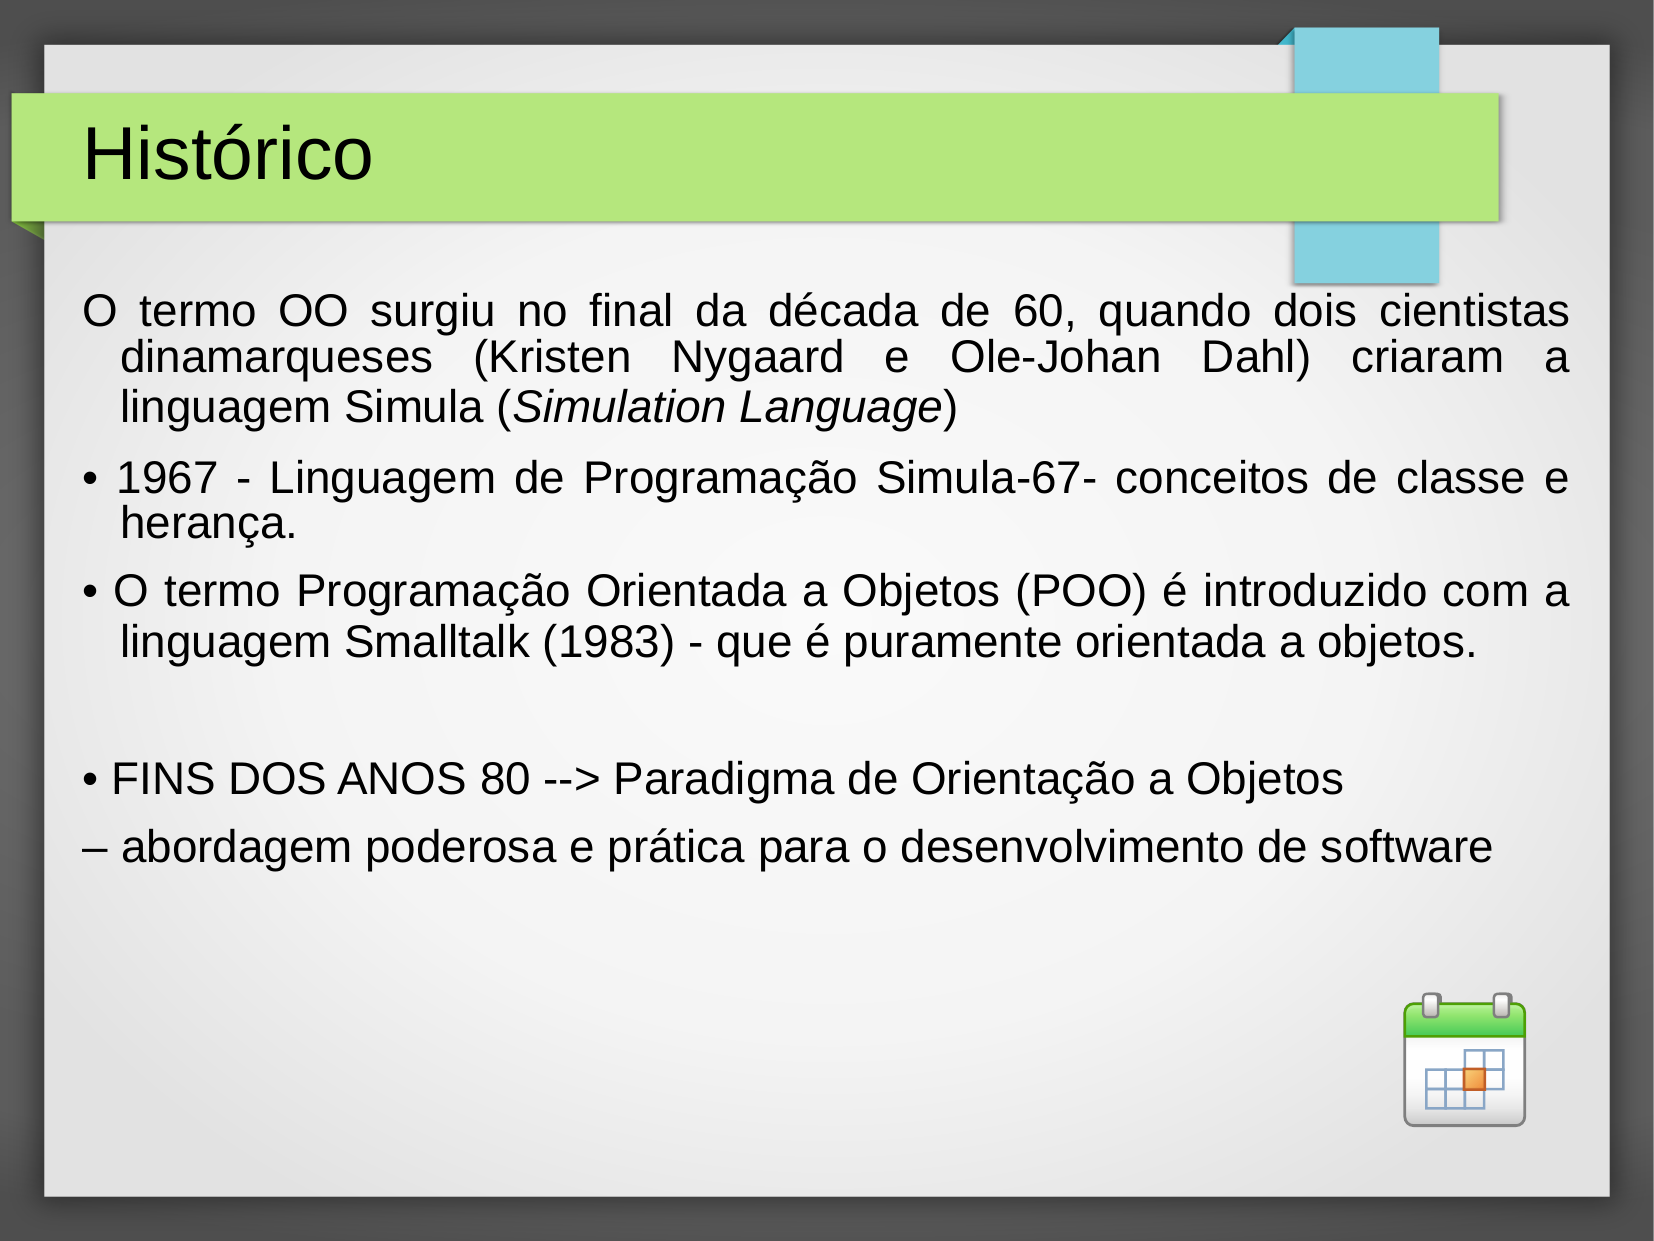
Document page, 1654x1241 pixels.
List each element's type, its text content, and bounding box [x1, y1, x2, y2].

title Histórico [82, 94, 1264, 213]
picture [0, 0, 1654, 1241]
list O termo OO surgiu no final da década de 60, quando dois cientistas dinamarqueses (Kristen Nygaard e Ole-Johan Dahl) criaram a linguagem Simula (Simulation Language)‏ • 1967 - Linguagem de Programação Simula-67- conceitos de classe e herança. • O termo Programação Orientada a Objetos (POO) é introduzido com a linguagem Smalltalk (1983)‏ - que é puramente orientada a objetos. • FINS DOS ANOS 80 --> Paradigma de Orientação a Objetos – abordagem poderosa e prática para o desenvolvimento de software [82, 290, 1571, 1010]
